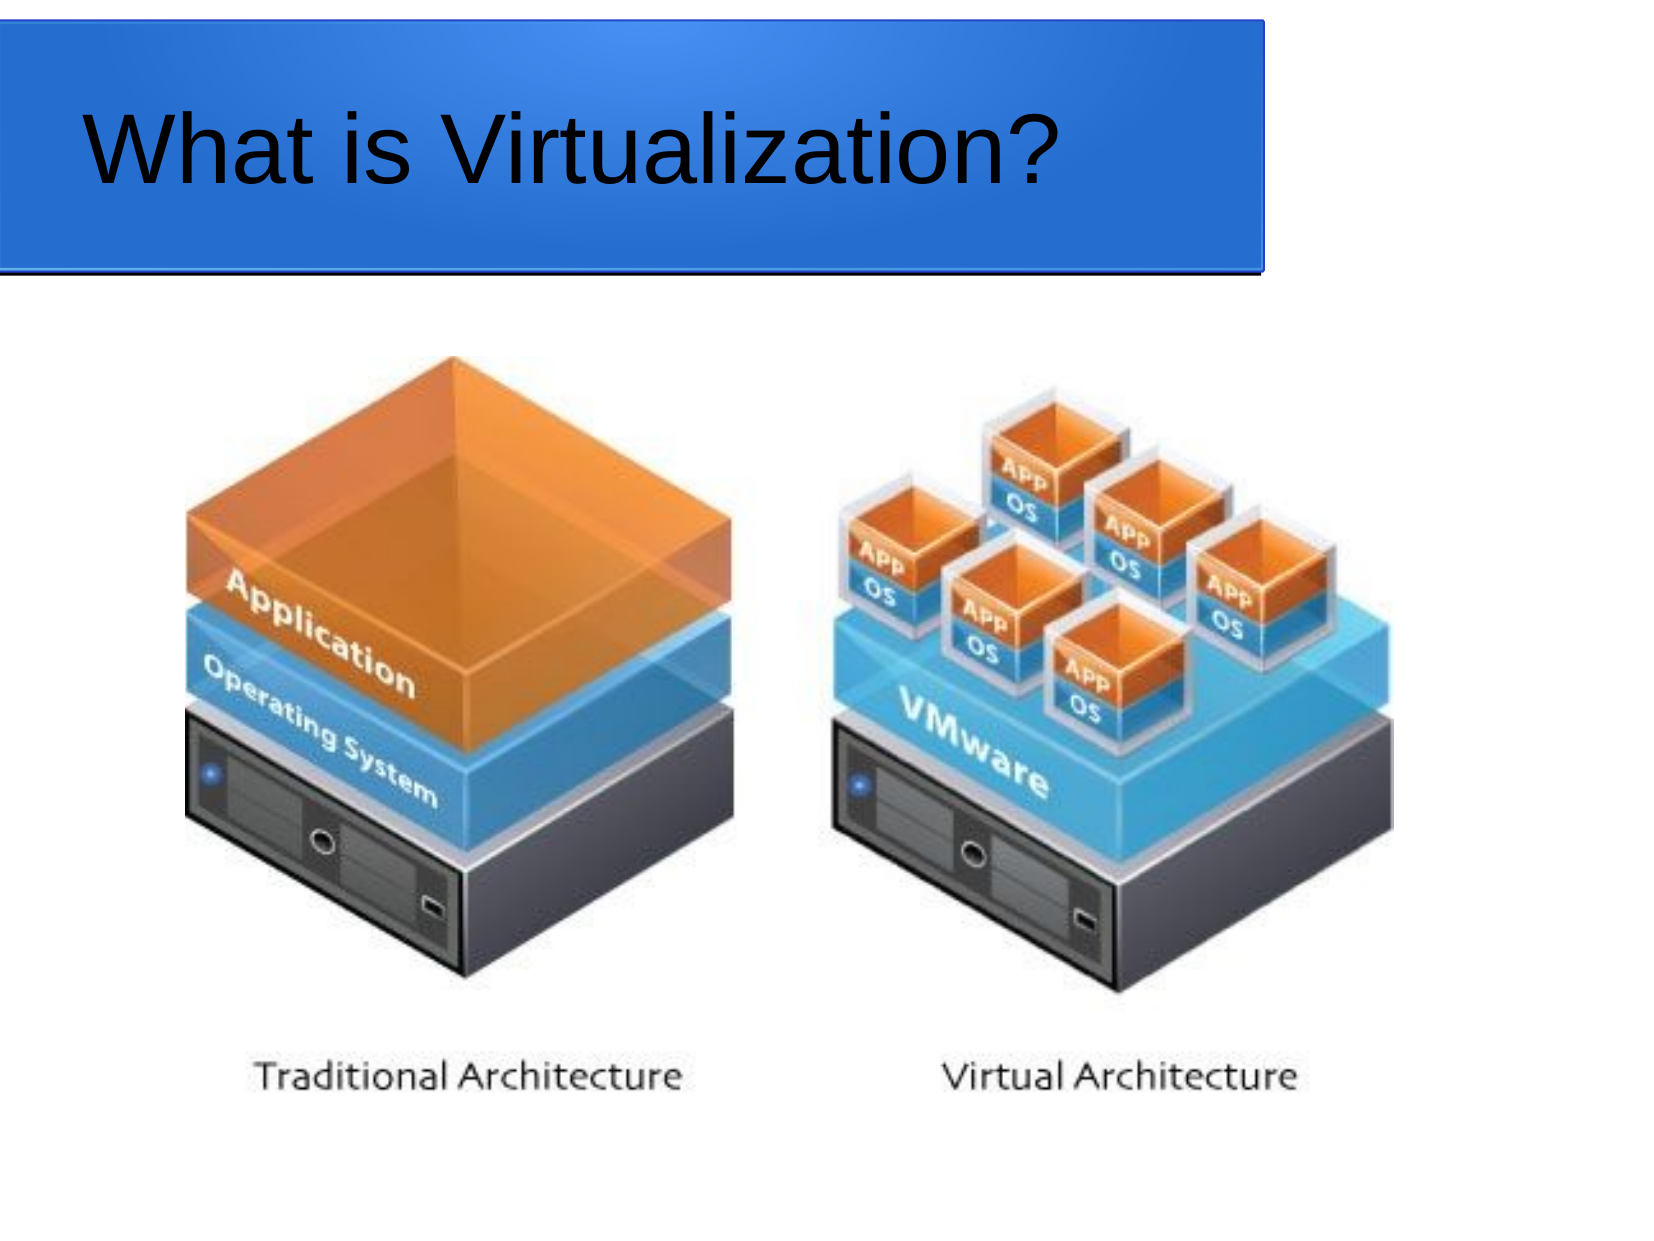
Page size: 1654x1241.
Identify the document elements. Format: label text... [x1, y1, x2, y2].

picture [185, 356, 1394, 1111]
title What is Virtualization? [82, 47, 1235, 252]
